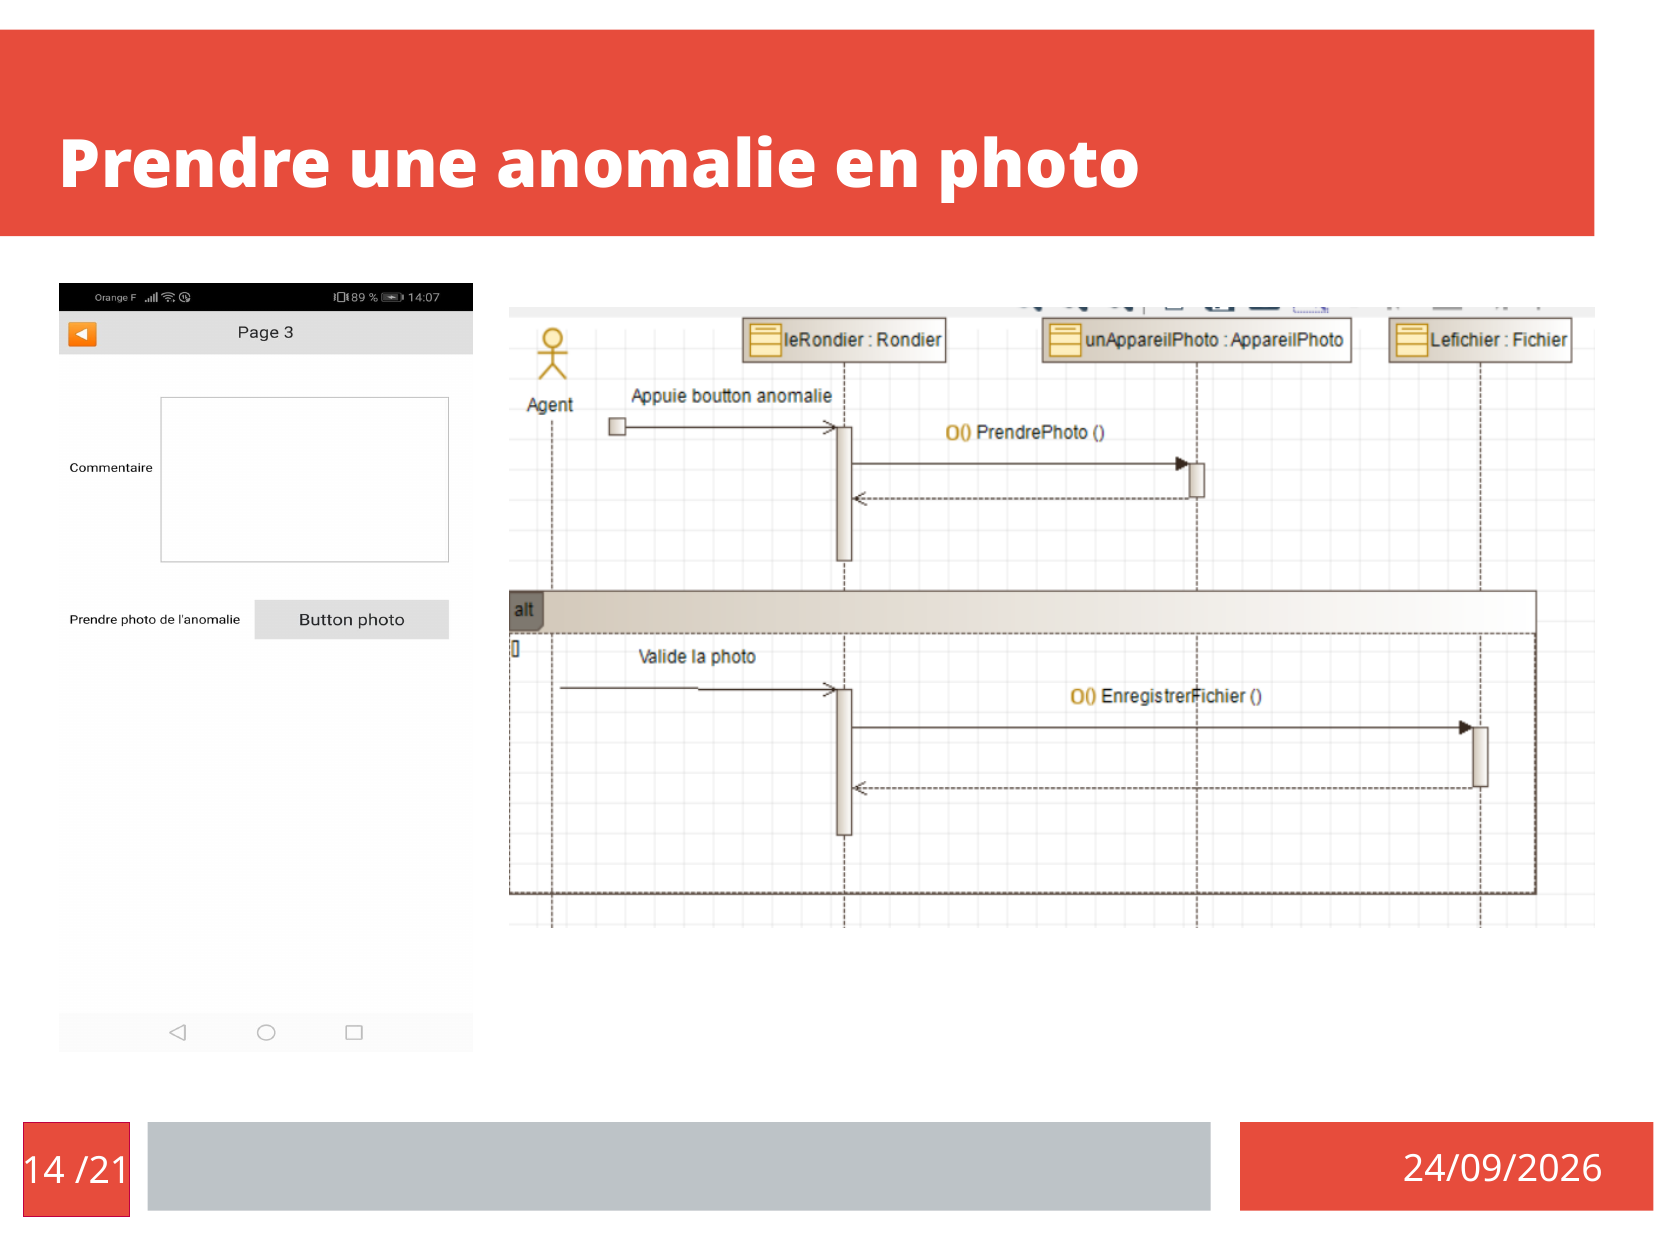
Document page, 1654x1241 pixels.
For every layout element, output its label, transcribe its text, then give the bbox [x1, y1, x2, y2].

picture [59, 283, 473, 1052]
title Prendre une anomalie en photo [59, 59, 1595, 207]
text_box 28/01/2020 [1388, 1133, 1634, 1196]
picture [509, 307, 1595, 928]
text_box <numéro> /21 [23, 1122, 130, 1217]
